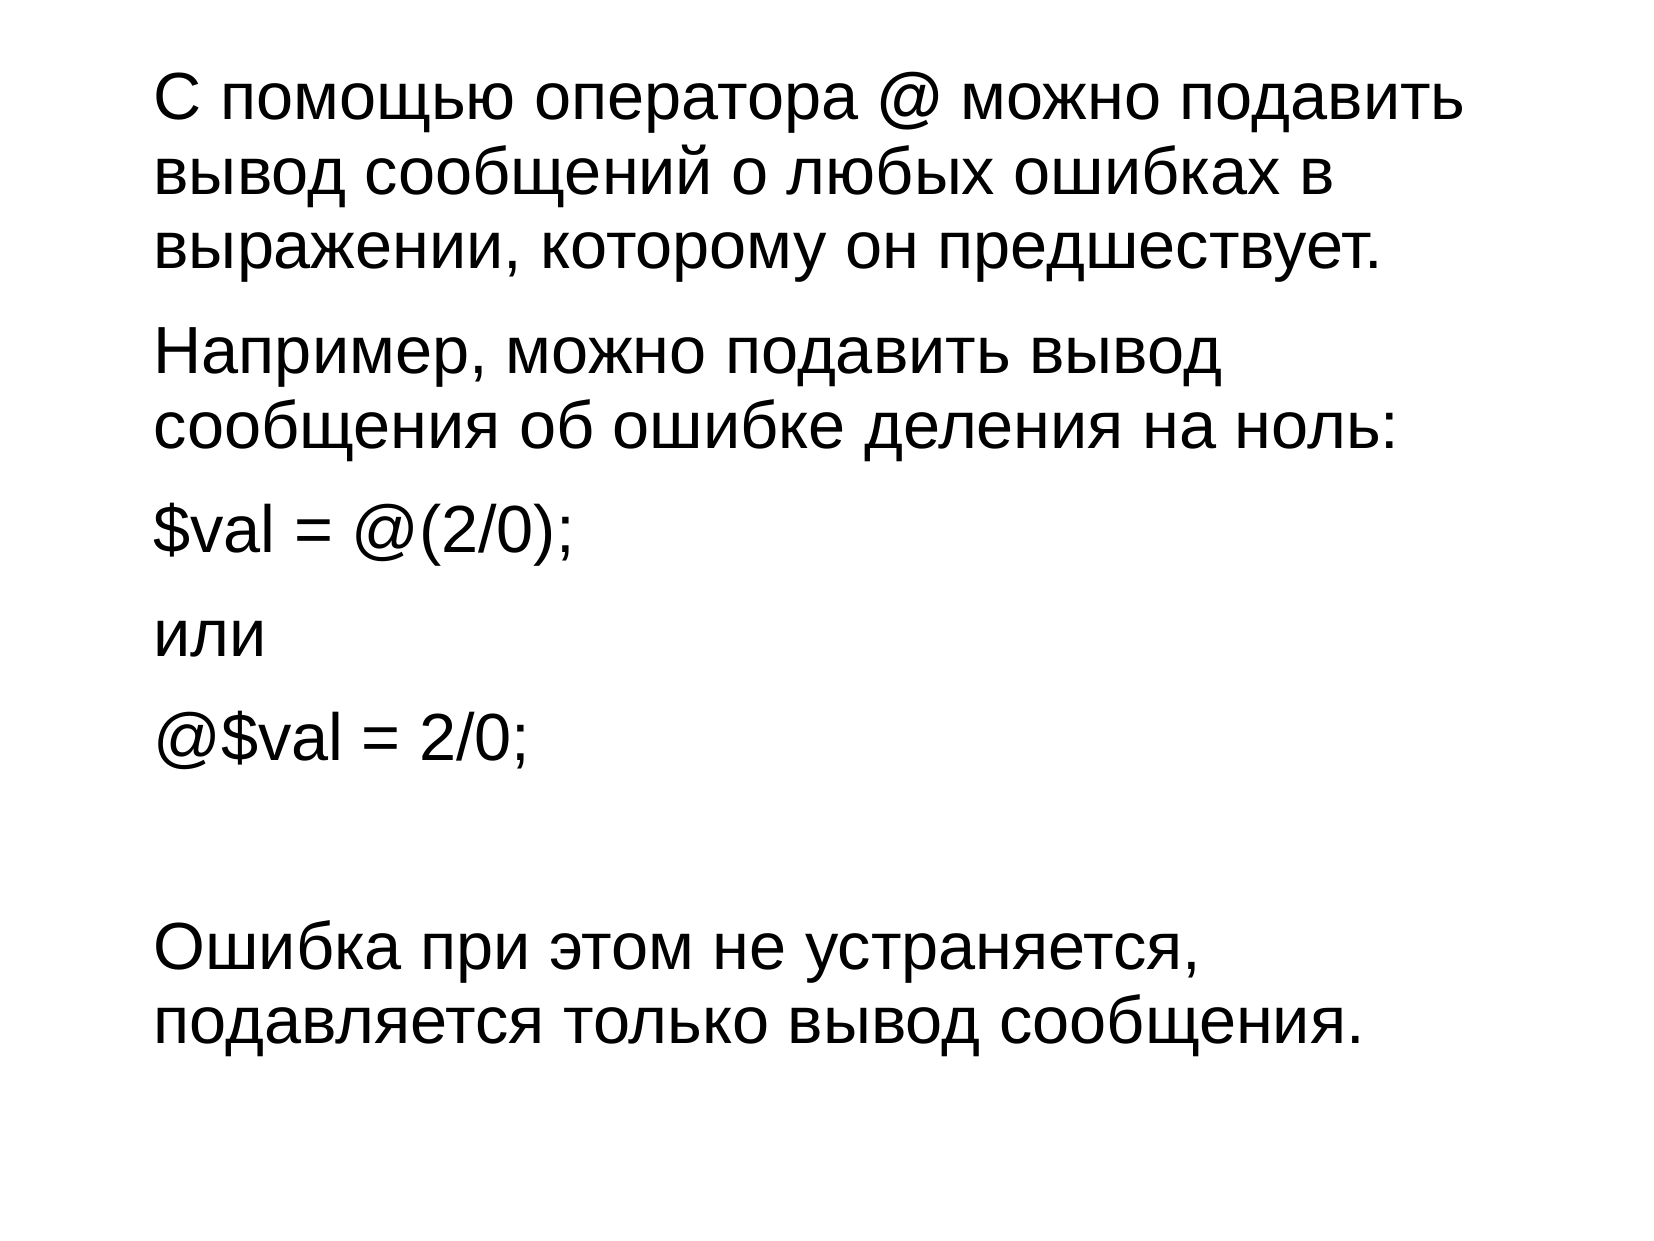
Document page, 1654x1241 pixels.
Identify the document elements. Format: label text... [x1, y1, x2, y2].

list С помощью оператора @ можно подавить вывод сообщений о любых ошибках в выражении, которому он предшествует. Например, можно подавить вывод сообщения об ошибке деления на ноль: $val = @(2/0); или @$val = 2/0; Ошибка при этом не устраняется, подавляется только вывод сообщения. [82, 59, 1571, 1109]
